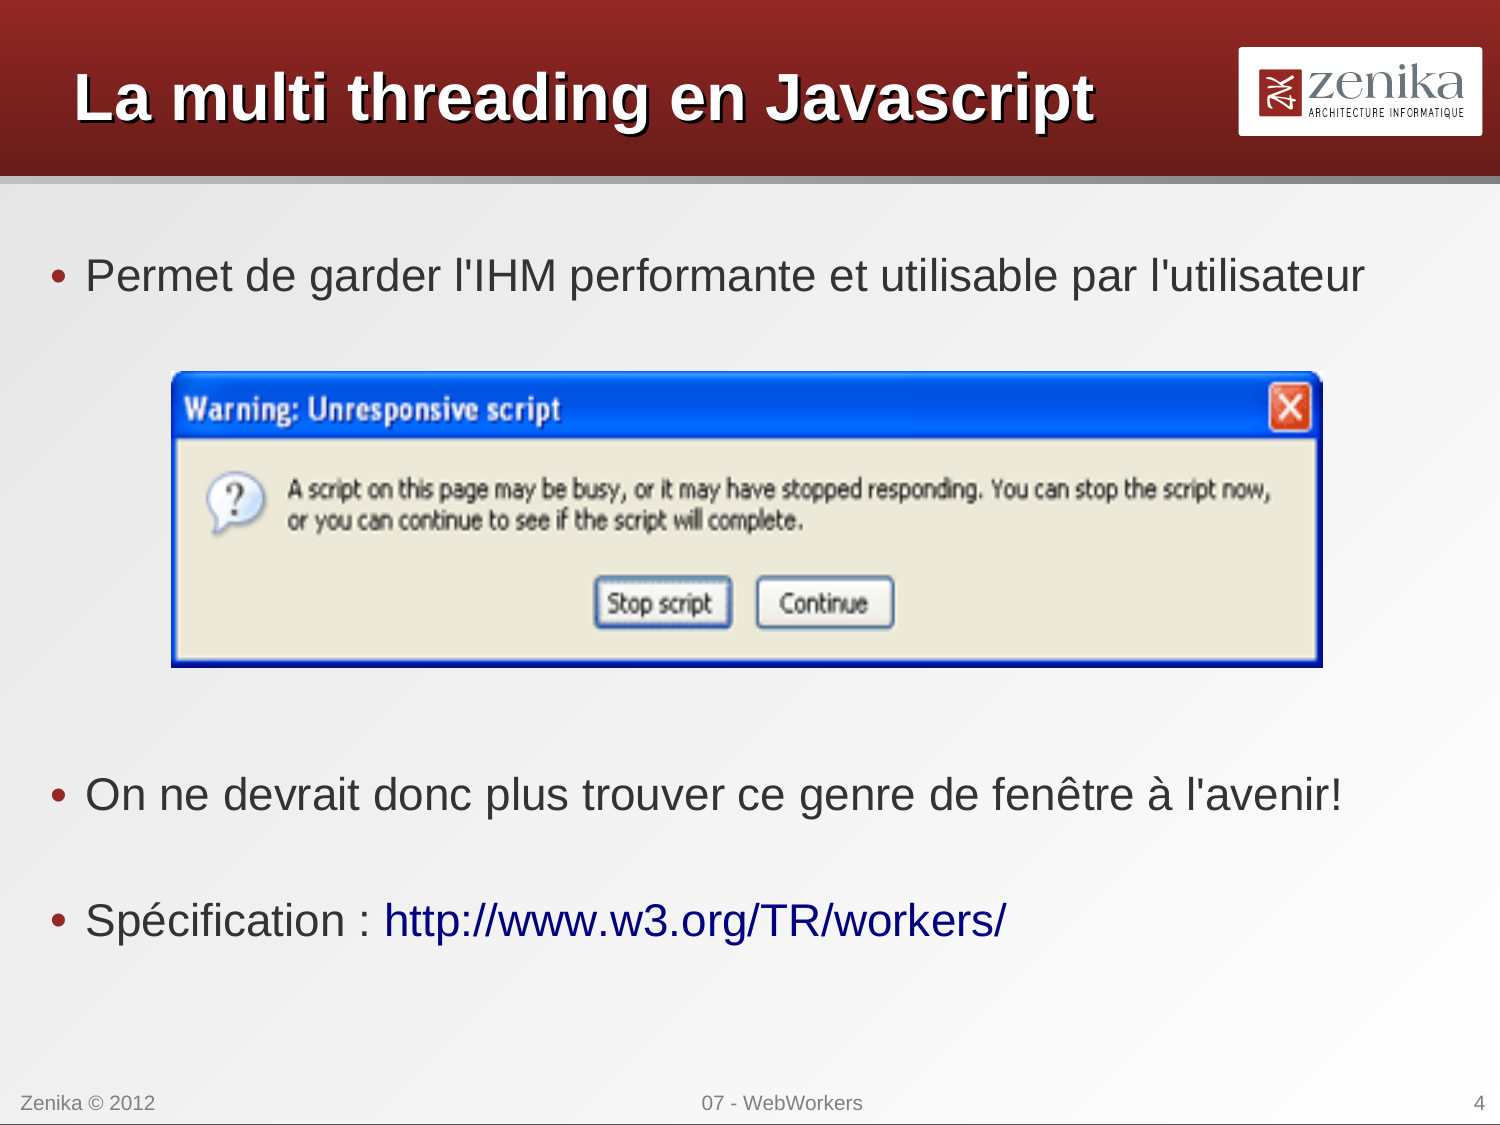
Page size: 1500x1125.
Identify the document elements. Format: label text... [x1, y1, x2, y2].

list Permet de garder l'IHM performante et utilisable par l'utilisateur On ne devrait donc plus trouver ce genre de fenêtre à l'avenir! Spécification : http://www.w3.org/TR/workers/ [50, 249, 1435, 1079]
title La multi threading en Javascript [50, 15, 1206, 180]
picture [1257, 58, 1464, 125]
picture [171, 371, 1323, 668]
